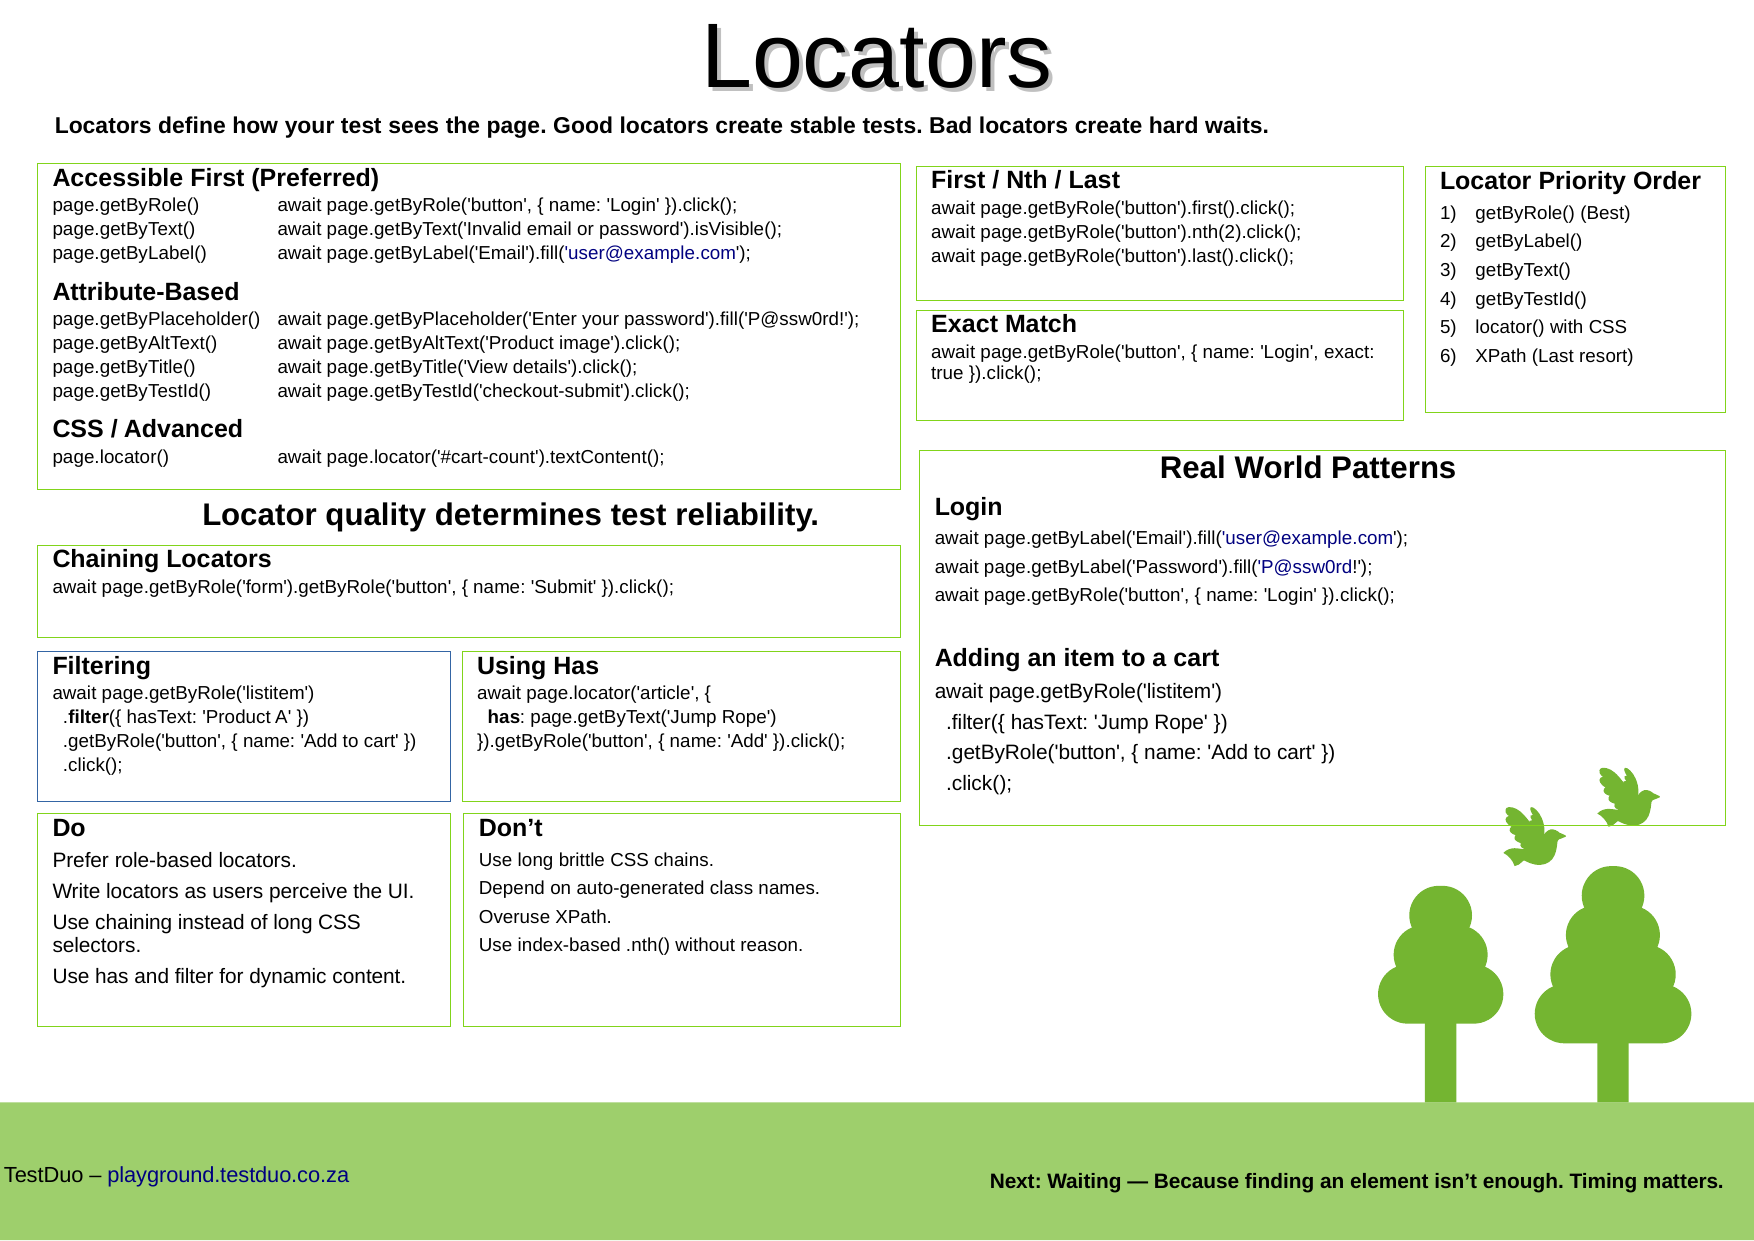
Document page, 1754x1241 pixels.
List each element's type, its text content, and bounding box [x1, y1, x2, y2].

text_box Exact Match await page.getByRole('button', { name: 'Login', exact: true }).click(); [916, 310, 1404, 421]
text_box Don’t Use long brittle CSS chains. Depend on auto-generated class names. Overuse XPath. Use index-based .nth() without reason. [463, 813, 901, 1027]
text_box Next: Waiting — Because finding an element isn’t enough. Timing matters. [975, 1161, 1754, 1201]
text_box Locators define how your test sees the page. Good locators create stable tests. Bad locators create hard waits. [39, 112, 1711, 151]
text_box Accessible First (Preferred) page.getByRole() await page.getByRole('button', { name: 'Login' }).click(); page.getByText() await page.getByText('Invalid email or password').isVisible(); page.getByLabel() await page.getByLabel('Email').fill('user@example.com'); Attribute-Based page.getByPlaceholder() await page.getByPlaceholder('Enter your password').fill('P@ssw0rd!'); page.getByAltText() await page.getByAltText('Product image').click(); page.getByTitle() await page.getByTitle('View details').click(); page.getByTestId() await page.getByTestId('checkout-submit').click(); CSS / Advanced page.locator() await page.locator('#cart-count').textContent(); [37, 163, 901, 490]
text_box Using Has await page.locator('article', { has: page.getByText('Jump Rope') }).getByRole('button', { name: 'Add' }).click(); [462, 651, 901, 802]
text_box Real World Patterns Login await page.getByLabel('Email').fill('user@example.com'); await page.getByLabel('Password').fill('P@ssw0rd!'); await page.getByRole('button', { name: 'Login' }).click(); Adding an item to a cart await page.getByRole('listitem') .filter({ hasText: 'Jump Rope' }) .getByRole('button', { name: 'Add to cart' }) .click(); [919, 450, 1726, 826]
text_box Chaining Locators await page.getByRole('form').getByRole('button', { name: 'Submit' }).click(); [37, 545, 901, 638]
text_box First / Nth / Last await page.getByRole('button').first().click(); await page.getByRole('button').nth(2).click(); await page.getByRole('button').last().click(); [916, 166, 1404, 301]
text_box Filtering await page.getByRole('listitem') .filter({ hasText: 'Product A' }) .getByRole('button', { name: 'Add to cart' }) .click(); [37, 651, 451, 802]
text_box Locator quality determines test reliability. [187, 489, 863, 540]
text_box Do Prefer role-based locators. Write locators as users perceive the UI. Use chaining instead of long CSS selectors. Use has and filter for dynamic content. [37, 813, 451, 1027]
title Locators [93, 0, 1660, 112]
title TestDuo – playground.testduo.co.za [3, 1150, 826, 1201]
text_box Locator Priority Order getByRole() (Best) getByLabel() getByText() getByTestId() locator() with CSS XPath (Last resort) [1425, 166, 1726, 413]
